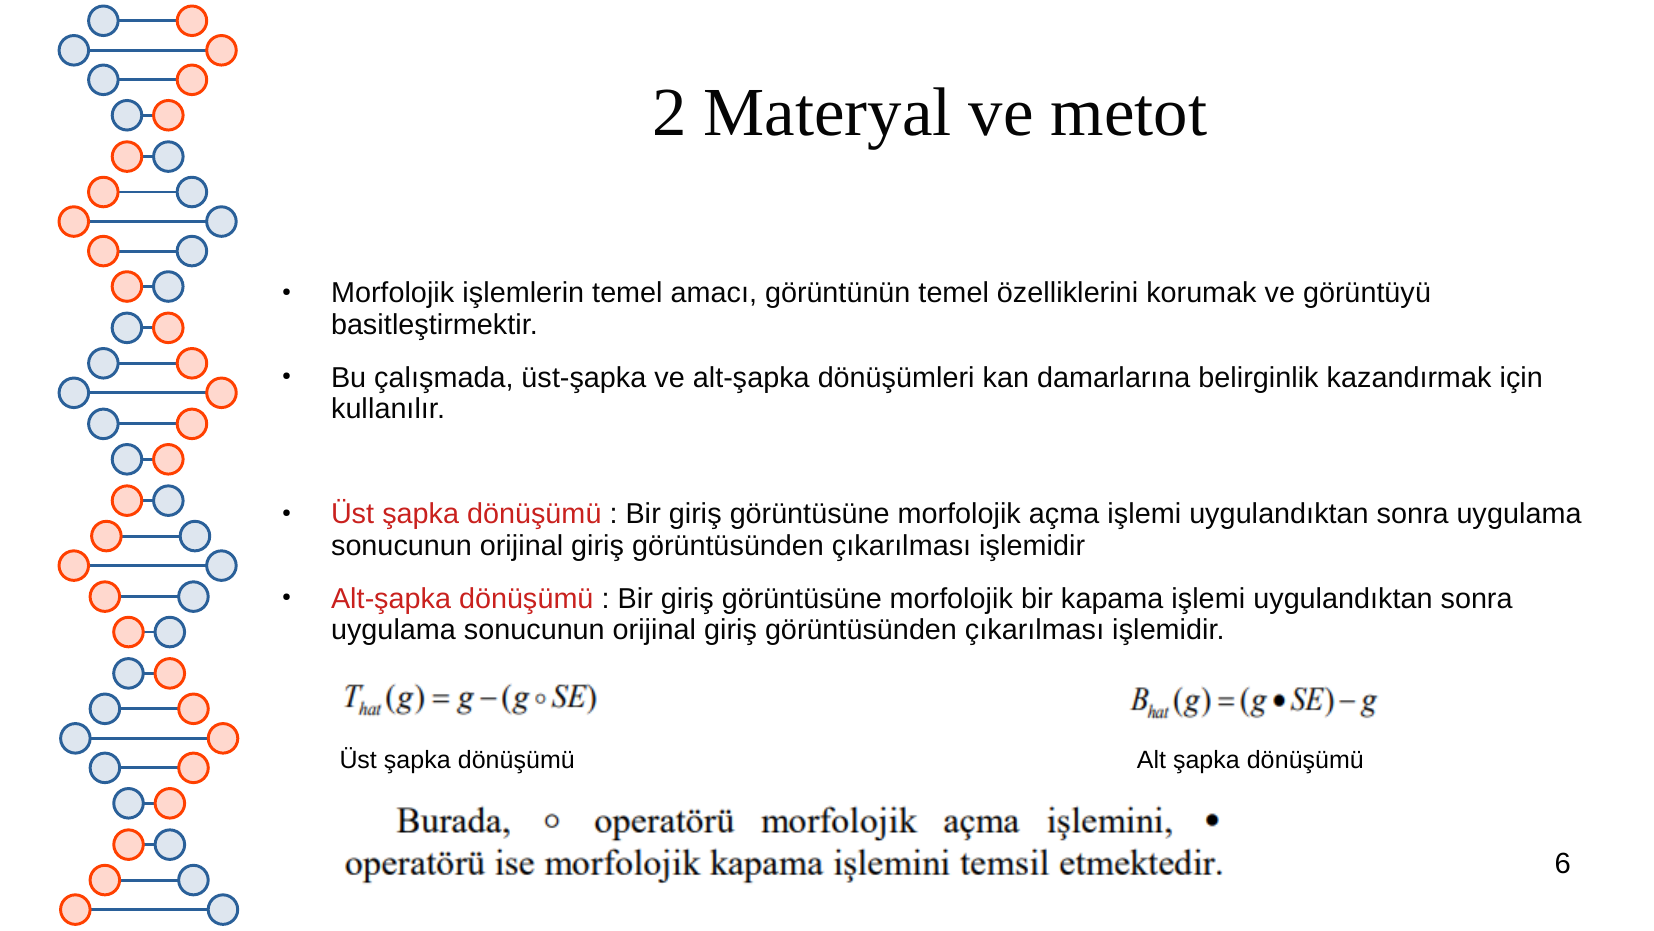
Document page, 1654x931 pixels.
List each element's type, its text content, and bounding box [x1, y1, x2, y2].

picture [333, 803, 1241, 886]
list Morfolojik işlemlerin temel amacı, görüntünün temel özelliklerini korumak ve görüntüyü basitleştirmektir. Bu çalışmada, üst-şapka ve alt-şapka dönüşümleri kan damarlarına belirginlik kazandırmak için kullanılır. Üst şapka dönüşümü : Bir giriş görüntüsüne morfolojik açma işlemi uygulandıktan sonra uygulama sonucunun orijinal giriş görüntüsünden çıkarılması işlemidir Alt-şapka dönüşümü : Bir giriş görüntüsüne morfolojik bir kapama işlemi uygulandıktan sonra uygulama sonucunun orijinal giriş görüntüsünden çıkarılması işlemidir. [265, 224, 1595, 650]
text_box Alt şapka dönüşümü [1122, 738, 1388, 782]
text_box Üst şapka dönüşümü [324, 738, 591, 782]
title 2 Materyal ve metot [265, 35, 1595, 189]
picture [1117, 667, 1388, 739]
picture [324, 666, 614, 739]
